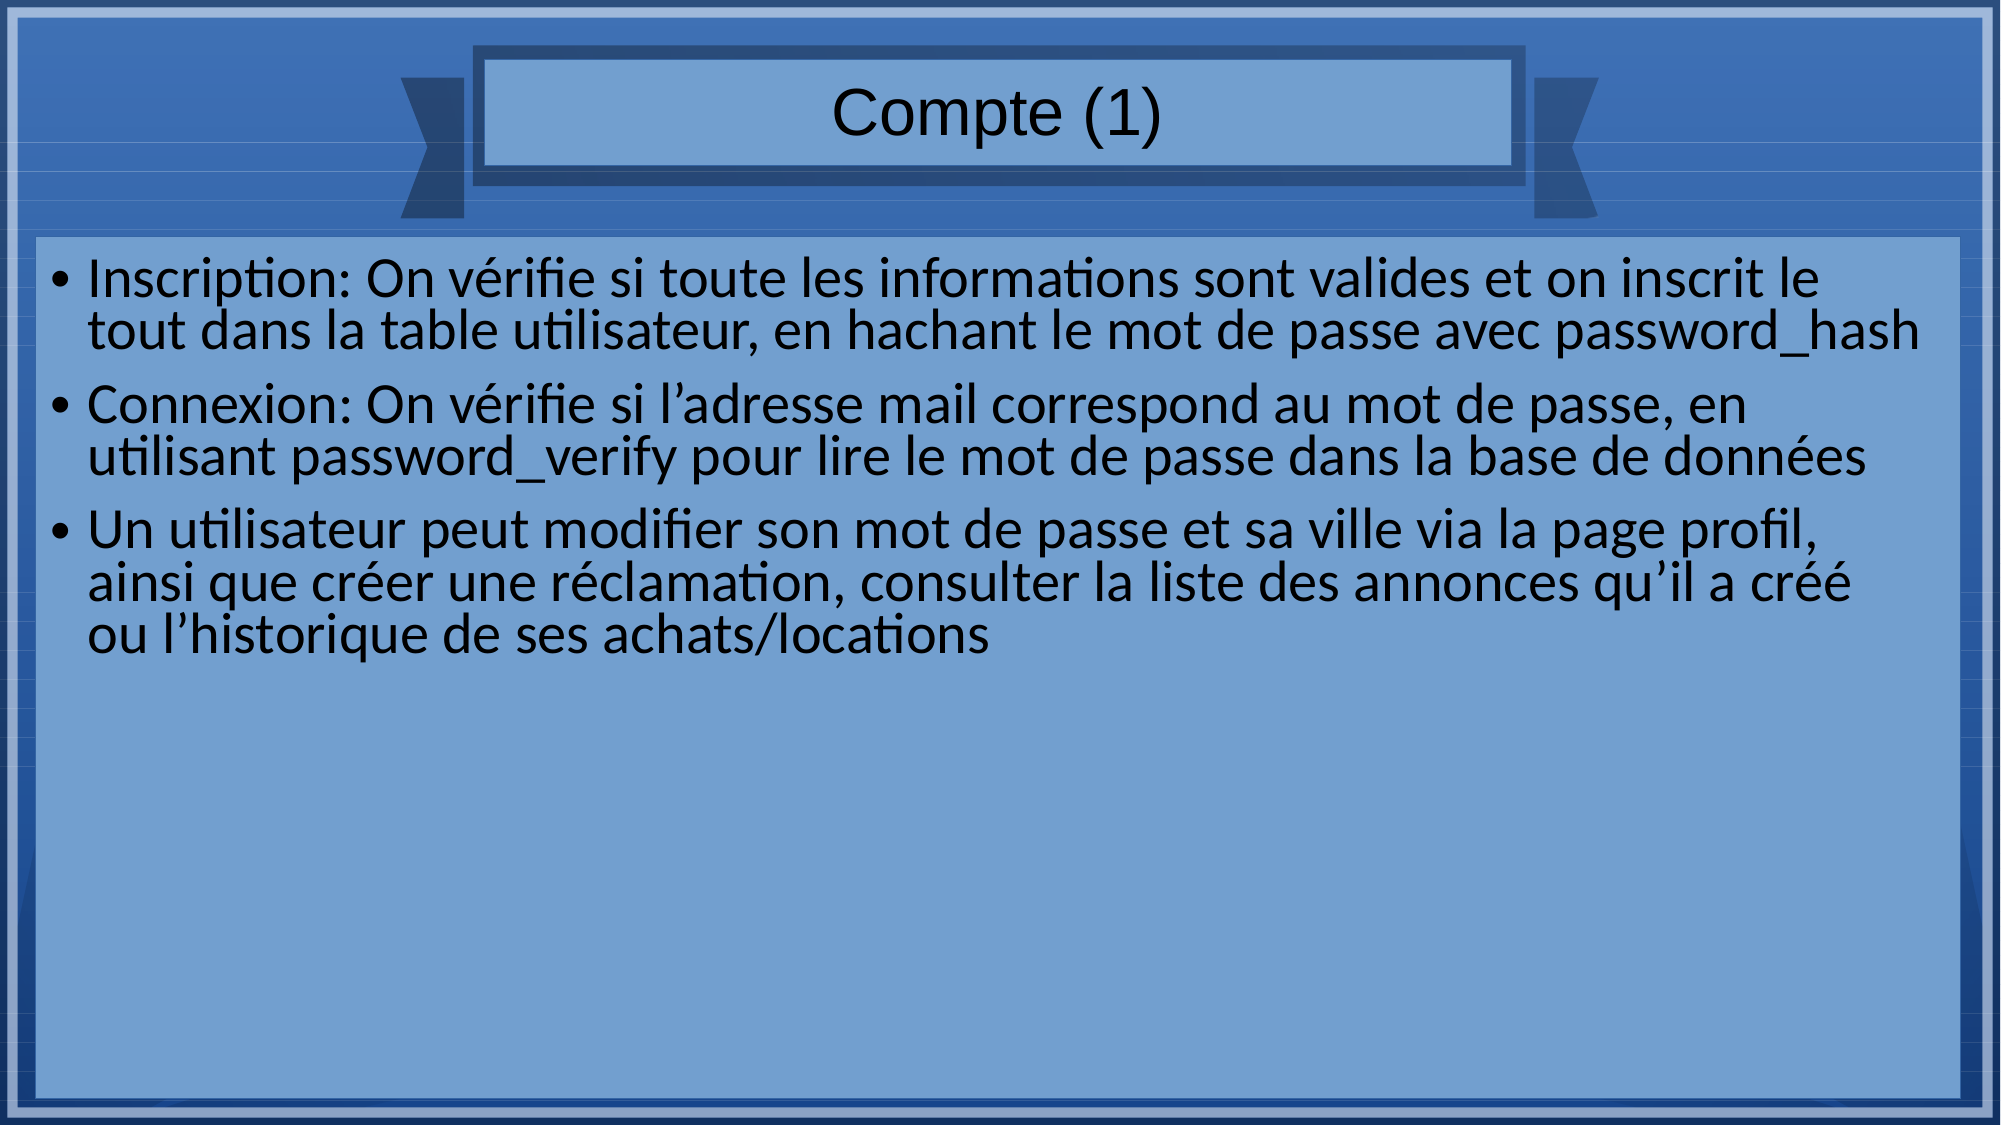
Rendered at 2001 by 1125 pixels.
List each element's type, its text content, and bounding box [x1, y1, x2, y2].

text_box Compte (1) [484, 59, 1512, 166]
text_box [35, 236, 1961, 1099]
text_box Inscription: On vérifie si toute les informations sont valides et on inscrit le tout dans la table utilisateur, en hachant le mot de passe avec password_hash Connexion: On vérifie si l’adresse mail correspond au mot de passe, en utilisant password_verify pour lire le mot de passe dans la base de données Un utilisateur peut modifier son mot de passe et sa ville via la page profil, ainsi que créer une réclamation, consulter la liste des annonces qu’il a créé ou l’historique de ses achats/locations [35, 248, 1938, 1002]
